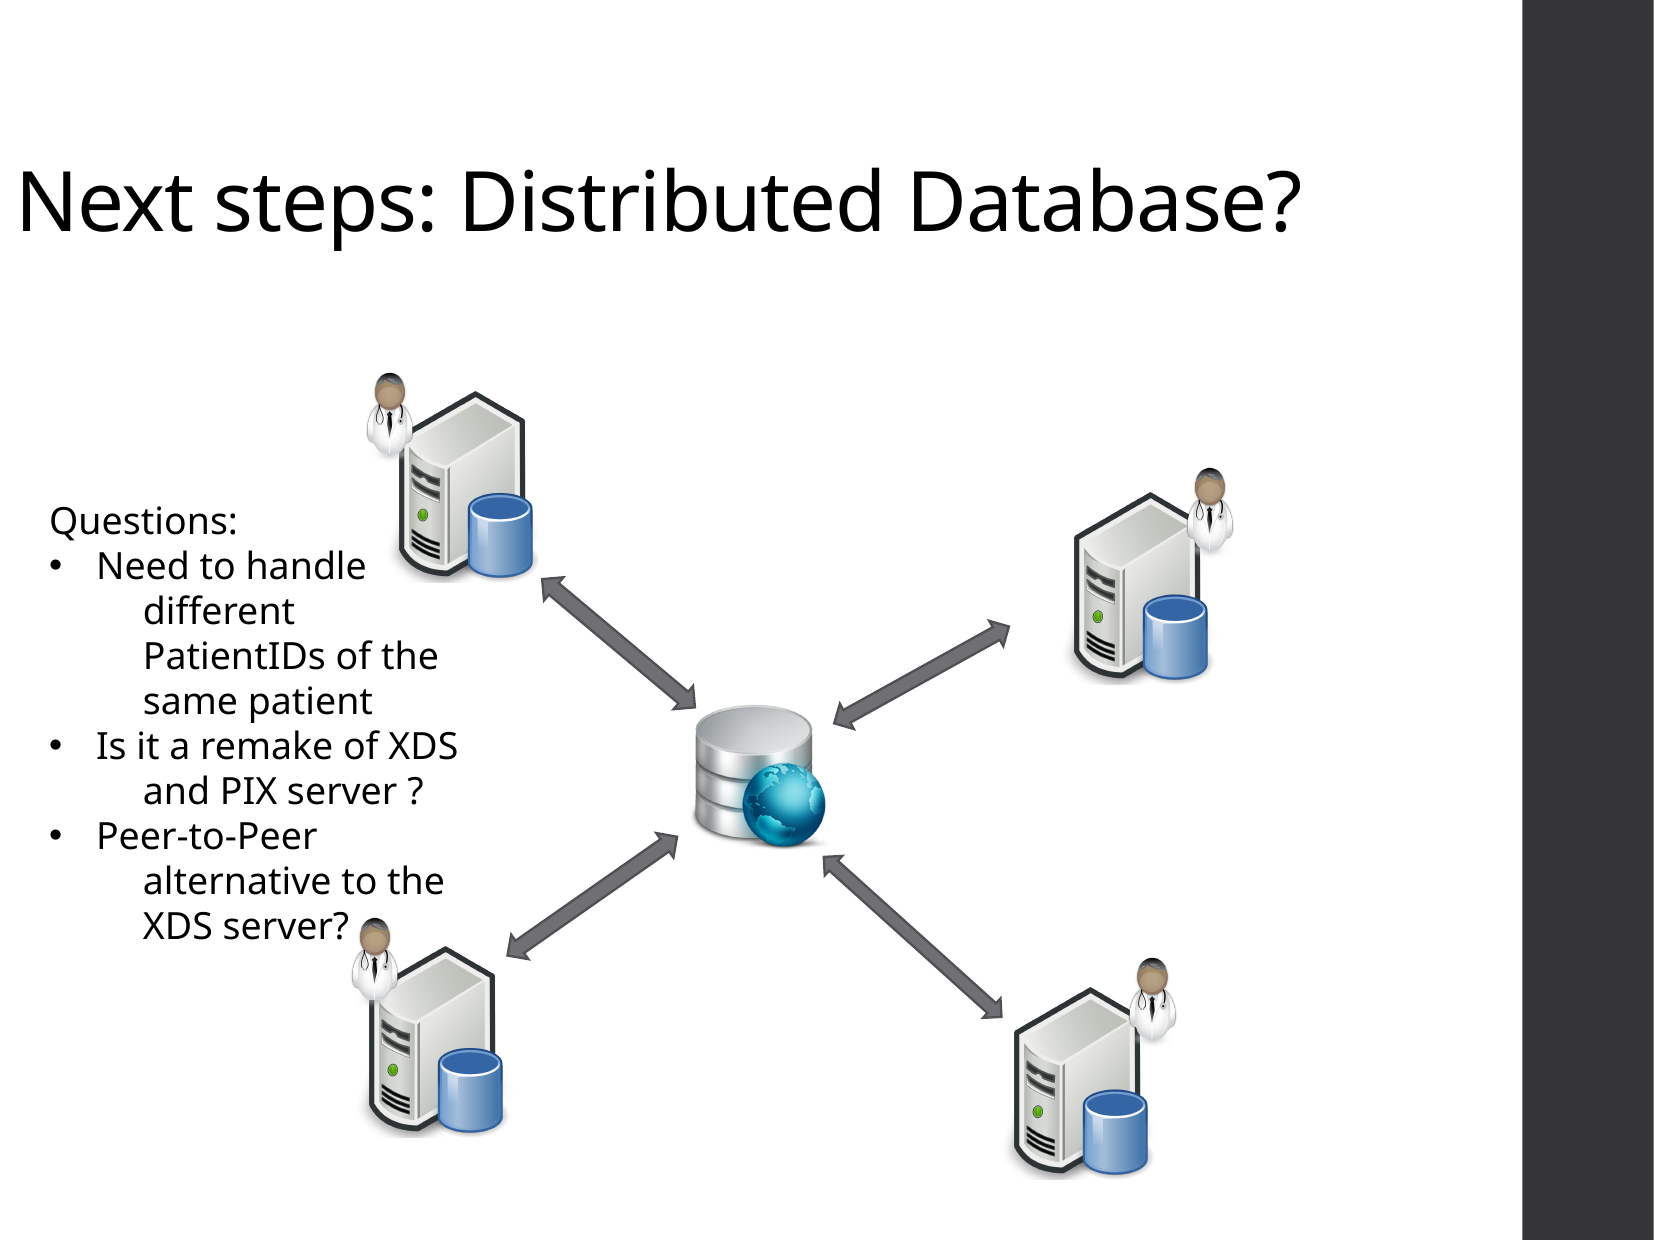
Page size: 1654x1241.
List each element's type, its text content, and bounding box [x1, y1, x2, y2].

picture [1048, 462, 1239, 685]
text_box [507, 833, 678, 960]
text_box [542, 577, 695, 710]
picture [343, 946, 524, 1138]
title Next steps: Distributed Database? [0, 141, 1489, 257]
picture [988, 952, 1182, 1180]
picture [361, 367, 554, 583]
text_box Questions: Need to handle different PatientIDs of the same patient Is it a remake of XDS and PIX server ? Peer-to-Peer alternative to the XDS server? [34, 489, 485, 1000]
text_box [823, 855, 1002, 1018]
picture [679, 699, 829, 850]
text_box [834, 620, 1009, 730]
